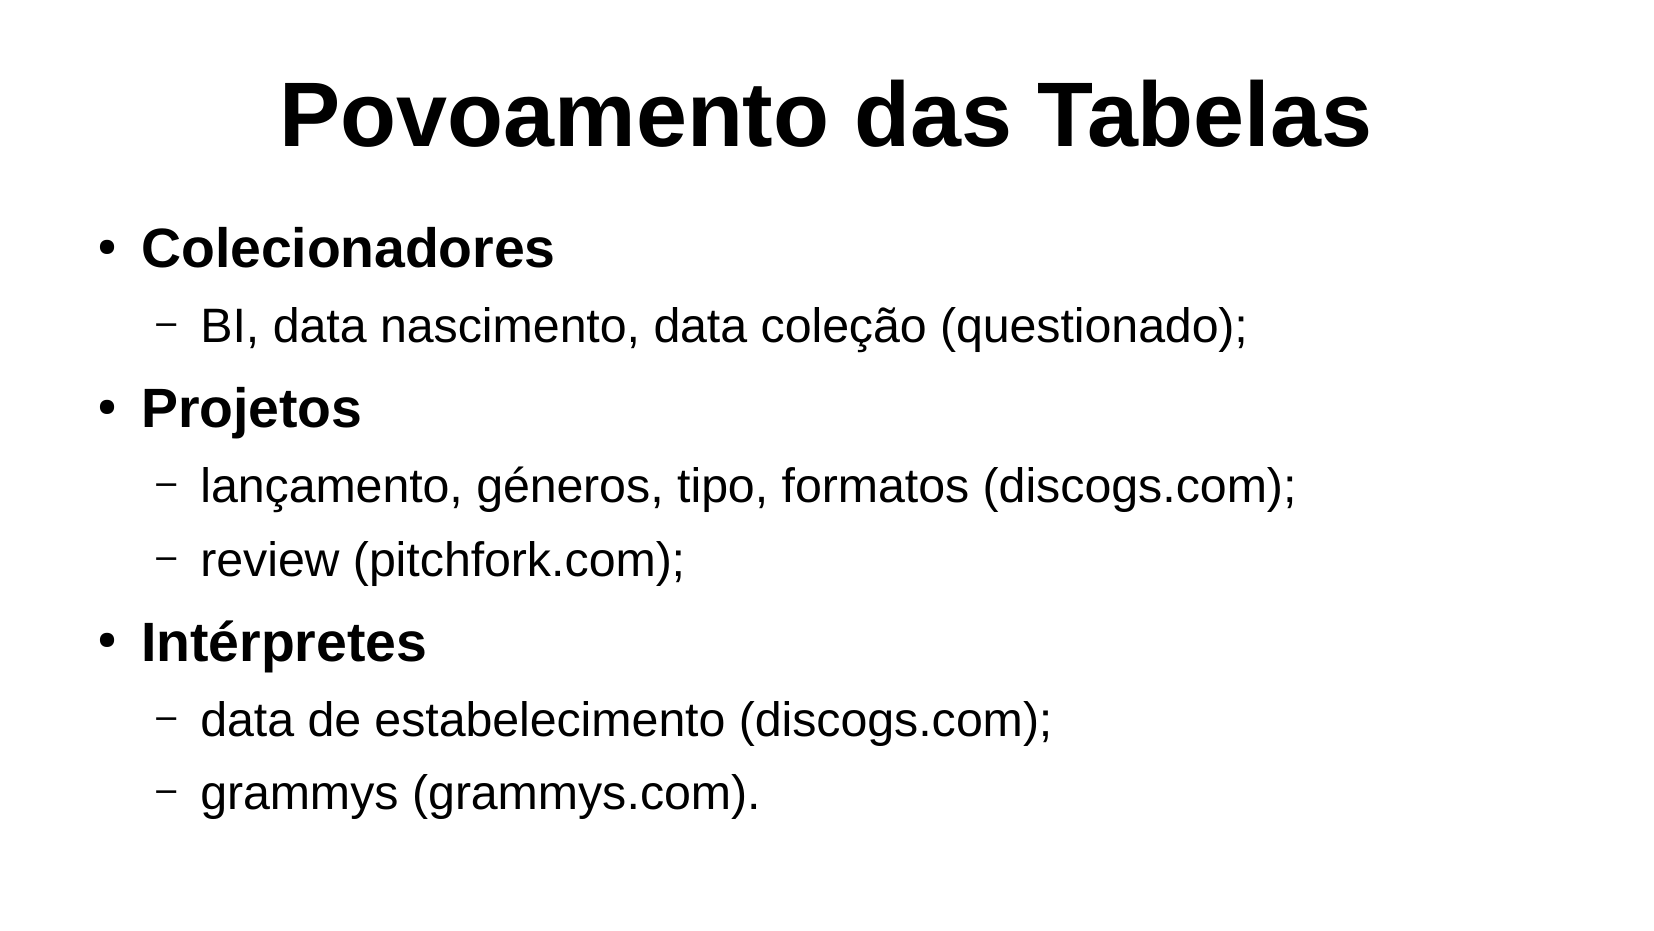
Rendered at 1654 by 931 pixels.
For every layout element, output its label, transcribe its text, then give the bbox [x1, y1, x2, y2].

title Povoamento das Tabelas [82, 37, 1571, 193]
list Colecionadores BI, data nascimento, data coleção (questionado); Projetos lançamento, géneros, tipo, formatos (discogs.com); review (pitchfork.com); Intérpretes data de estabelecimento (discogs.com); grammys (grammys.com). [82, 217, 1571, 827]
